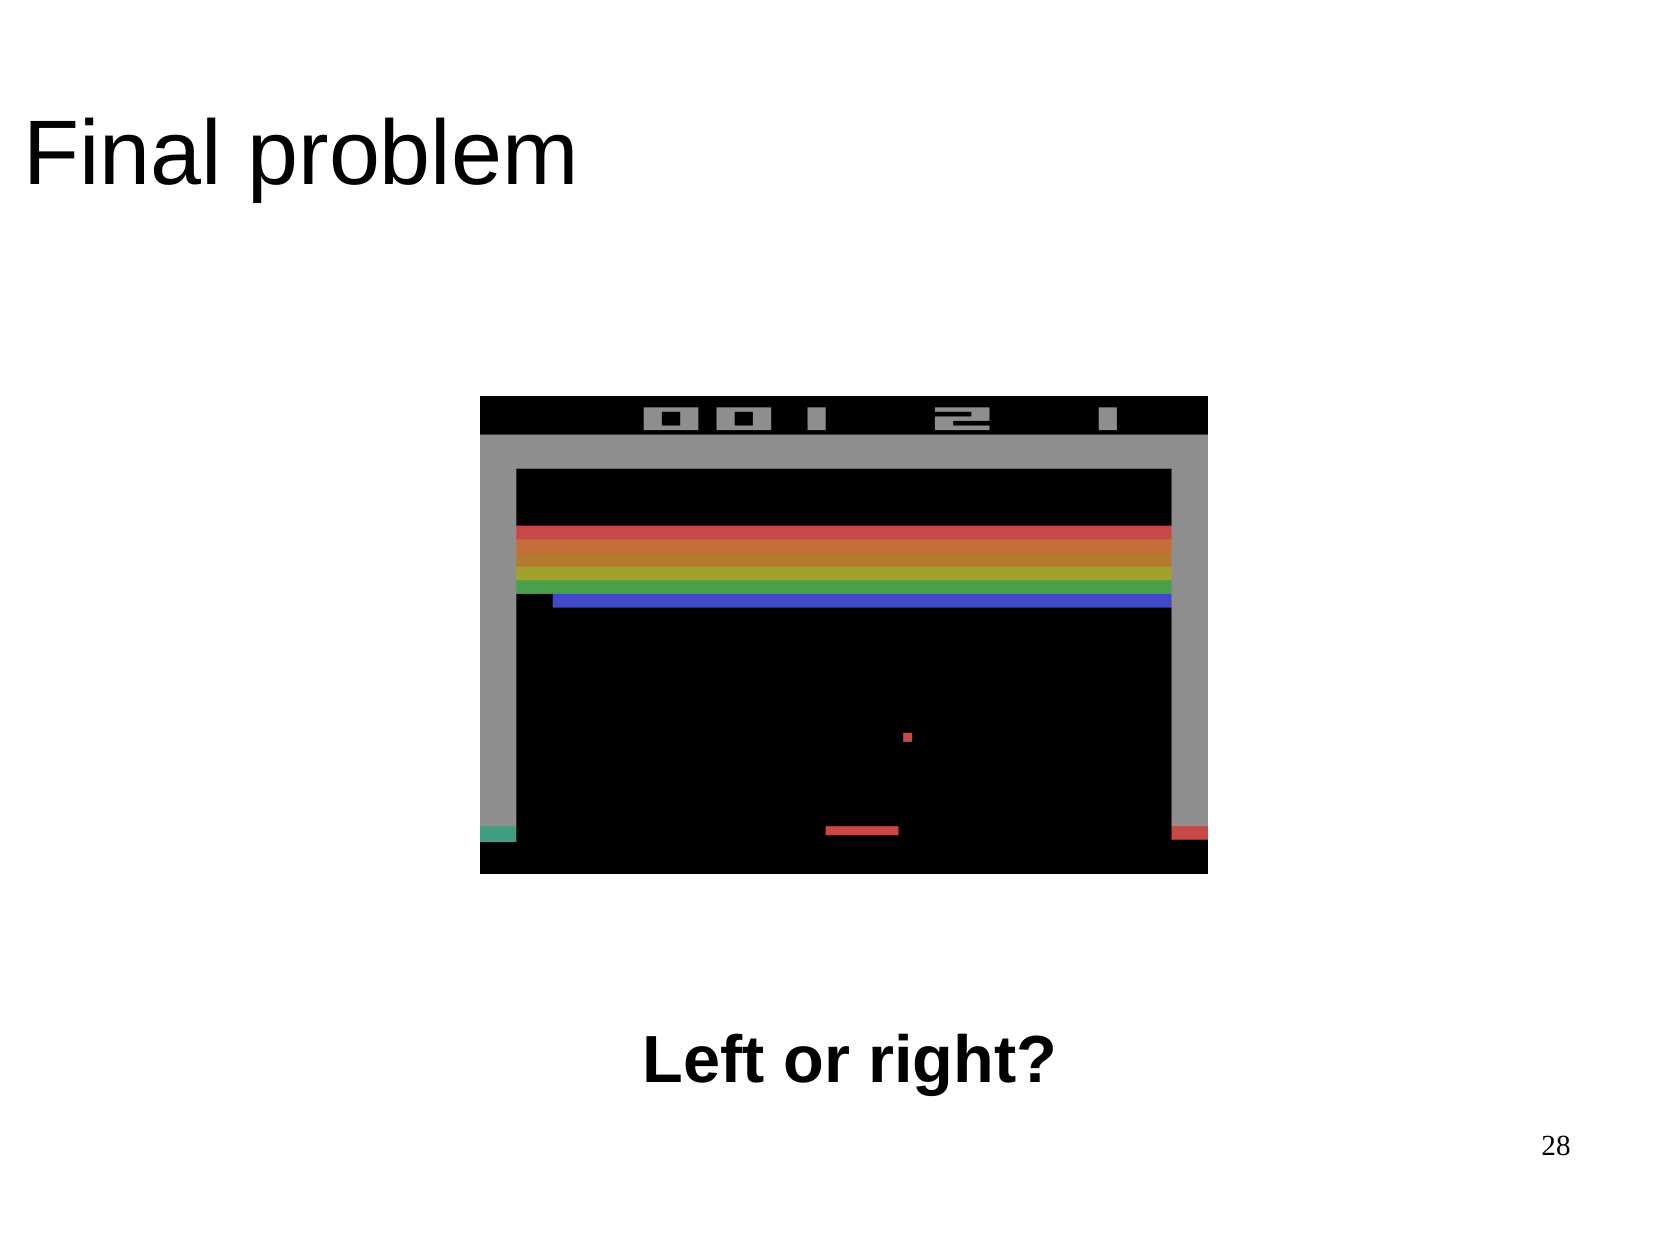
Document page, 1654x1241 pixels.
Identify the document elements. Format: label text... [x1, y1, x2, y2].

list Left or right? [527, 1022, 1103, 1241]
title Final problem [23, 49, 1512, 257]
picture [480, 396, 1208, 874]
